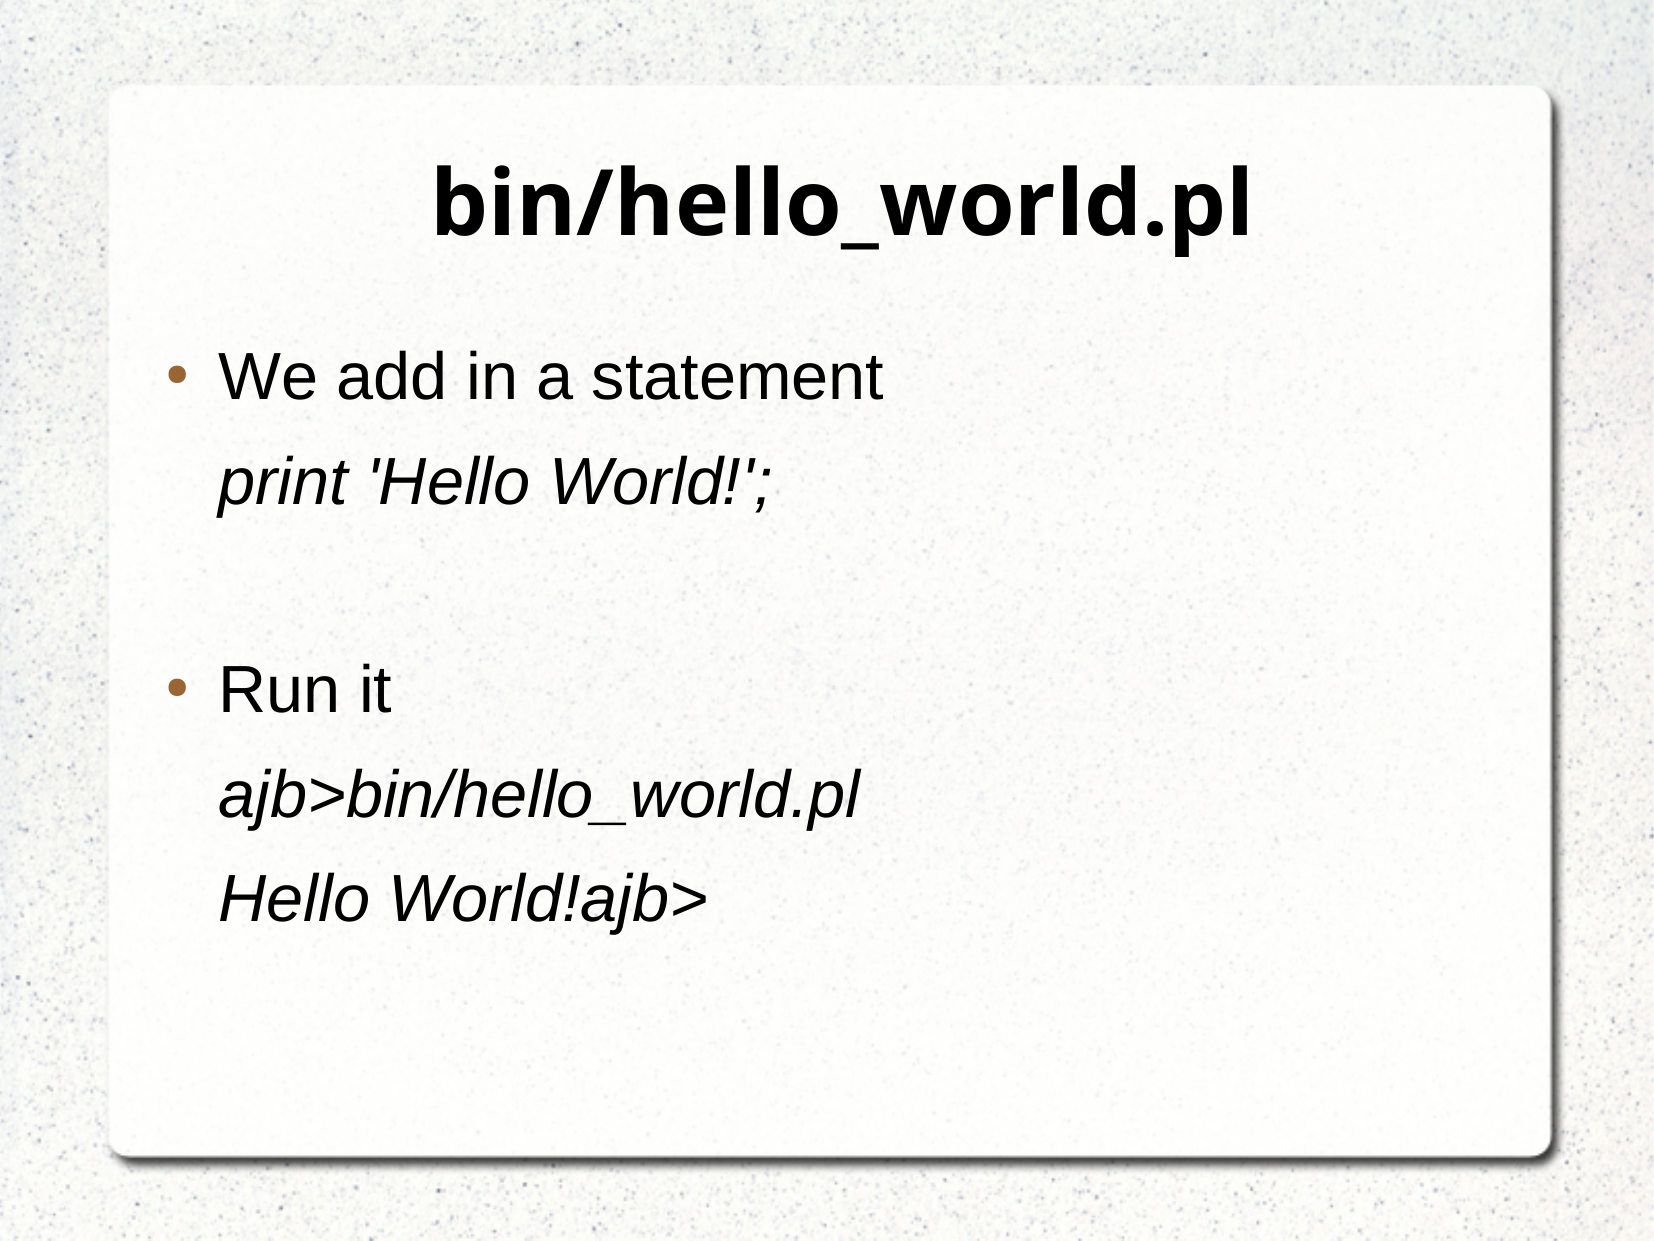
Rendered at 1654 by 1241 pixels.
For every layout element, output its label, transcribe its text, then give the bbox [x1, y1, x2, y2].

title bin/hello_world.pl [118, 96, 1536, 304]
list We add in a statement print 'Hello World!'; Run it ajb>bin/hello_world.pl Hello World!ajb> [147, 339, 1506, 975]
picture [0, 0, 1654, 1241]
